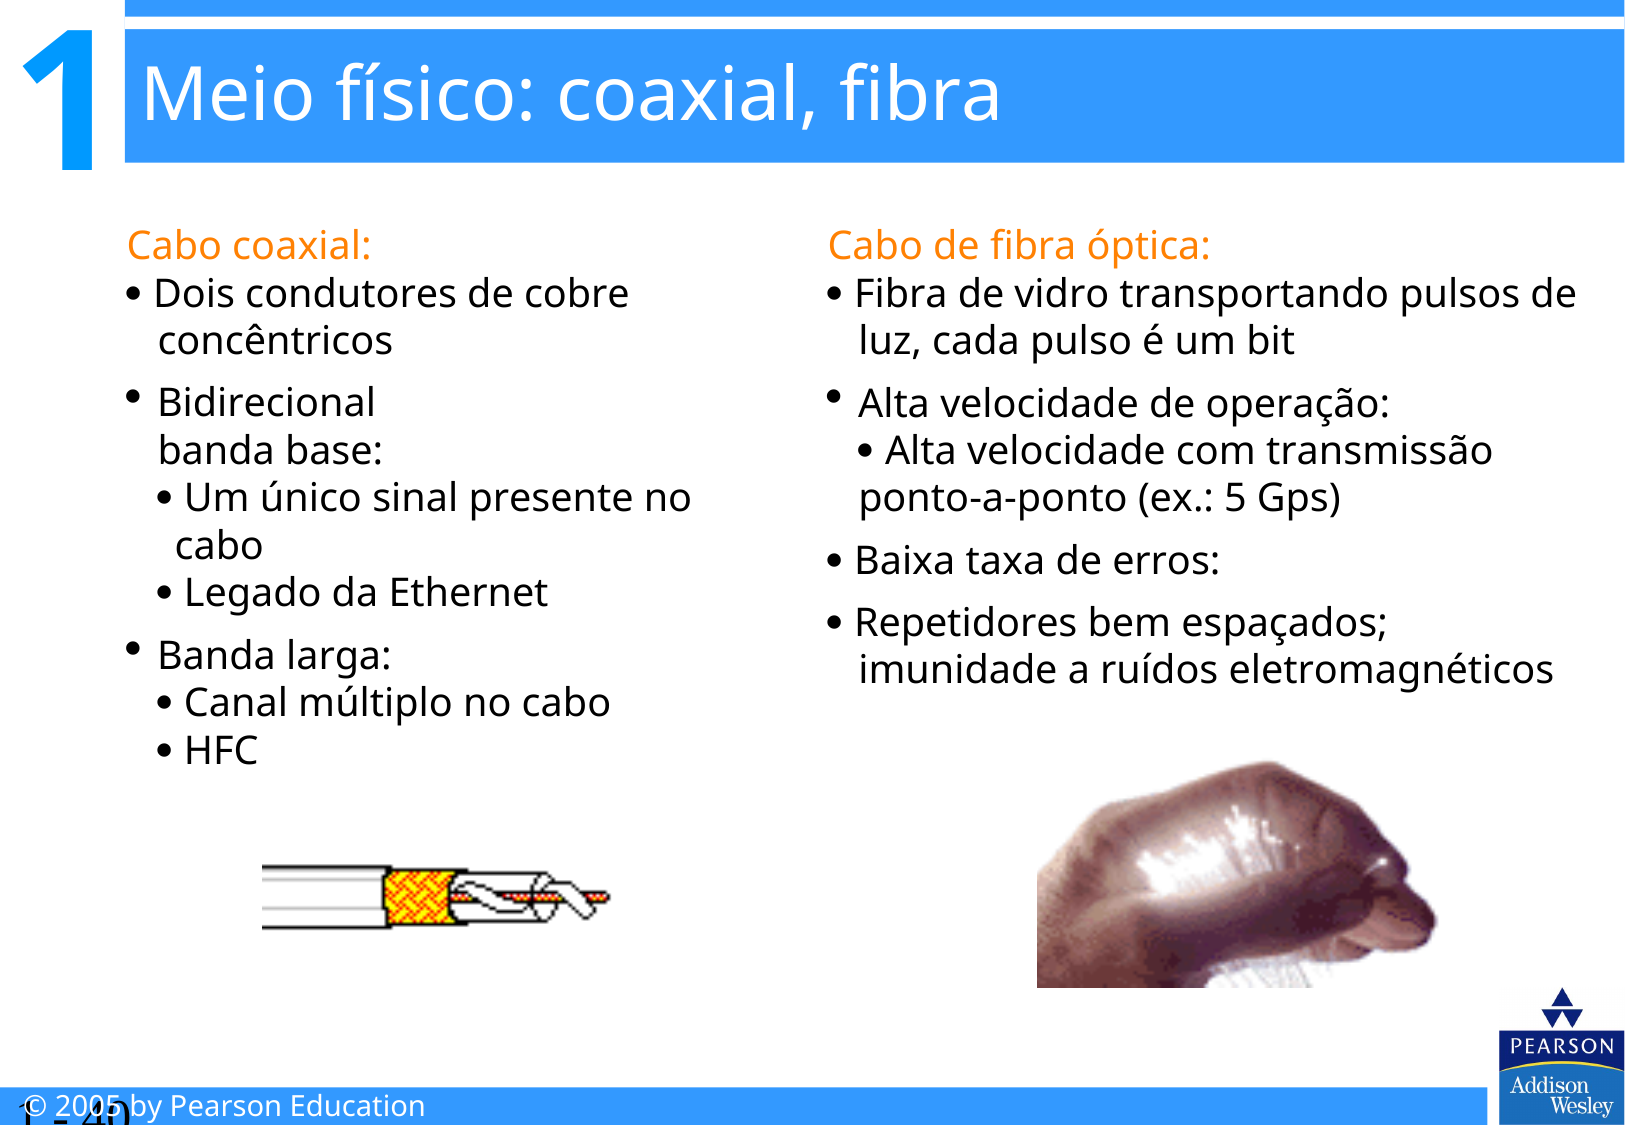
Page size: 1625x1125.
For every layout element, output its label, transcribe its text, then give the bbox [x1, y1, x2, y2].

text_box Cabo de fibra óptica:  Fibra de vidro transportando pulsos de luz, cada pulso é um bit Alta velocidade de operação:  Alta velocidade com transmissão ponto-a-ponto (ex.: 5 Gps)  Baixa taxa de erros:  Repetidores bem espaçados; imunidade a ruídos eletromagnéticos [812, 212, 1600, 777]
text_box Meio físico: coaxial, fibra [125, 37, 1625, 138]
picture [1037, 777, 1459, 988]
picture [262, 812, 708, 991]
list Cabo coaxial:  Dois condutores de cobre concêntricos Bidirecional banda base:  Um único sinal presente no cabo  Legado da Ethernet Banda larga:  Canal múltiplo no cabo  HFC [111, 212, 817, 780]
picture [1499, 987, 1625, 1125]
